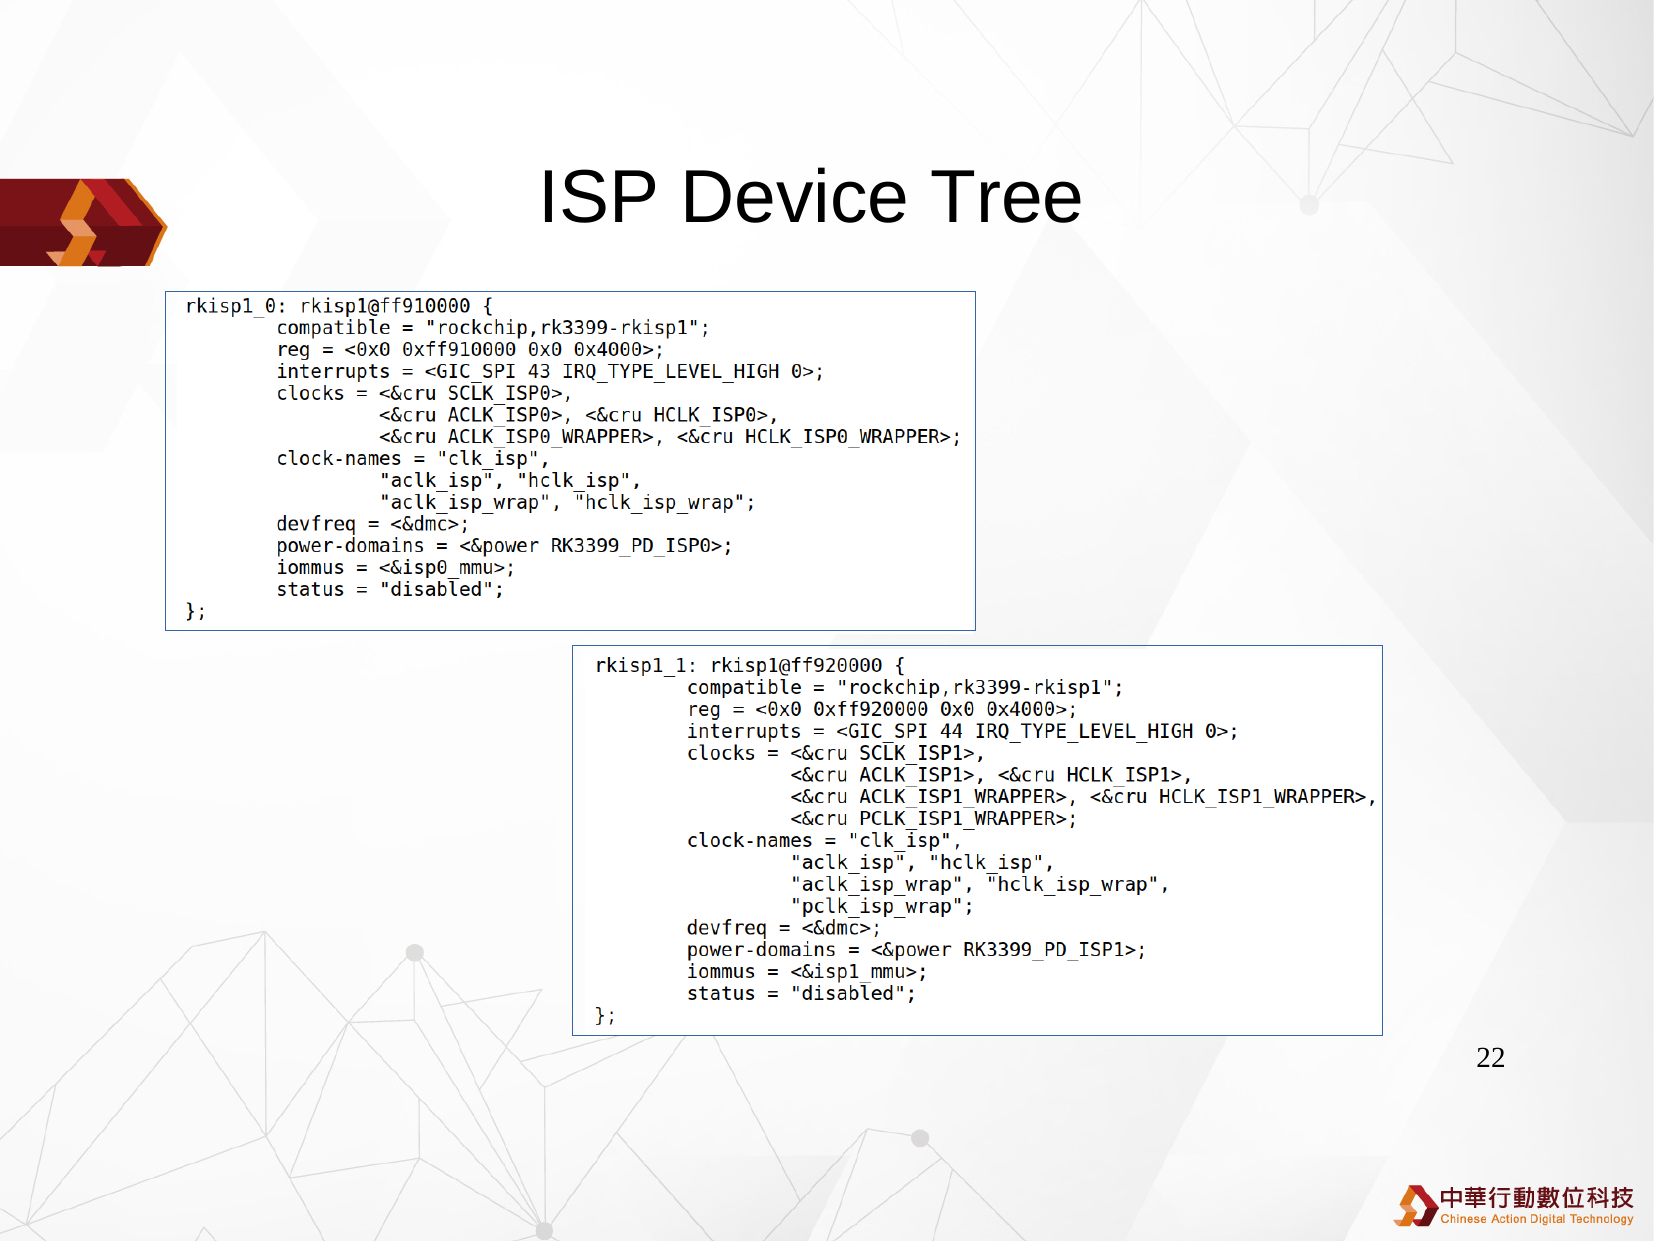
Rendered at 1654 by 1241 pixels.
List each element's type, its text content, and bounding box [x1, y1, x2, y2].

picture [0, 0, 1654, 1241]
title ISP Device Tree [118, 112, 1506, 281]
